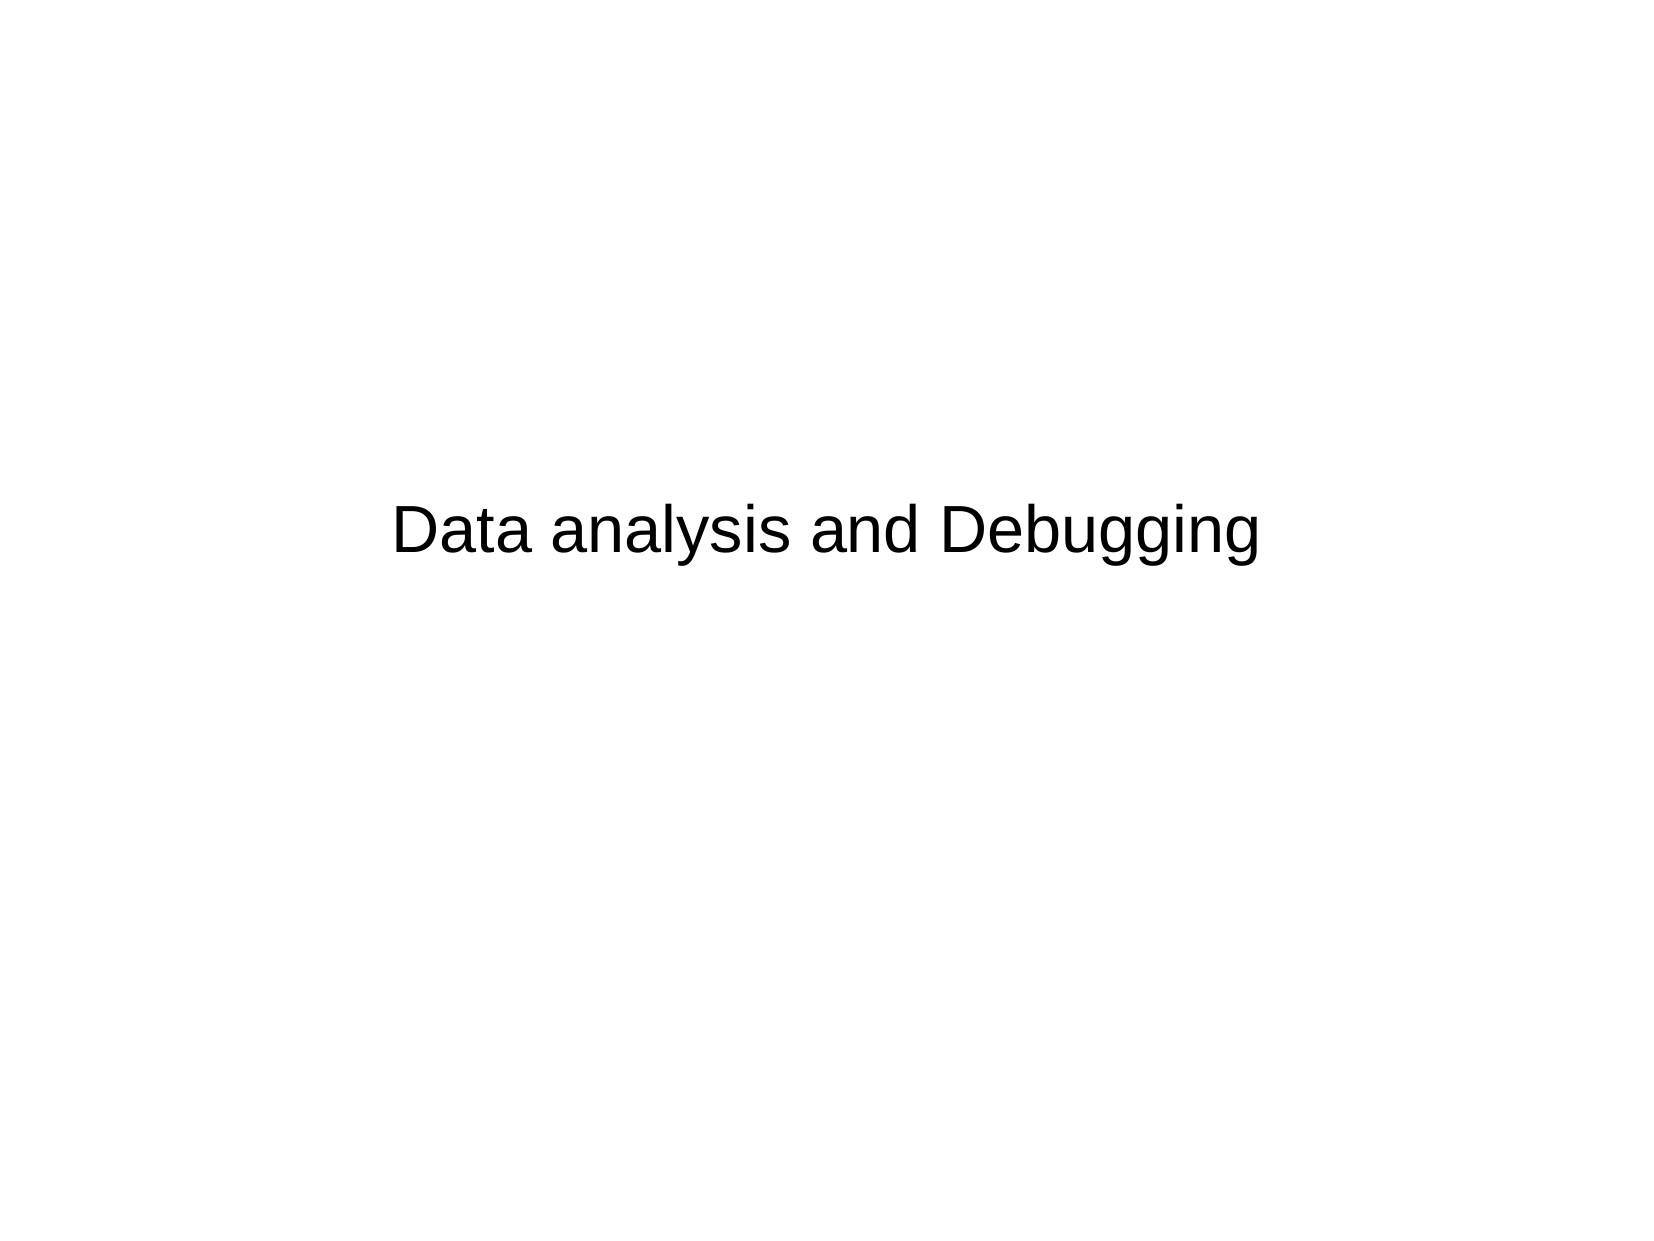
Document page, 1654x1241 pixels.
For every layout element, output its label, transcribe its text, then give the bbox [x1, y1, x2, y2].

subtitle Data analysis and Debugging [82, 49, 1571, 1010]
